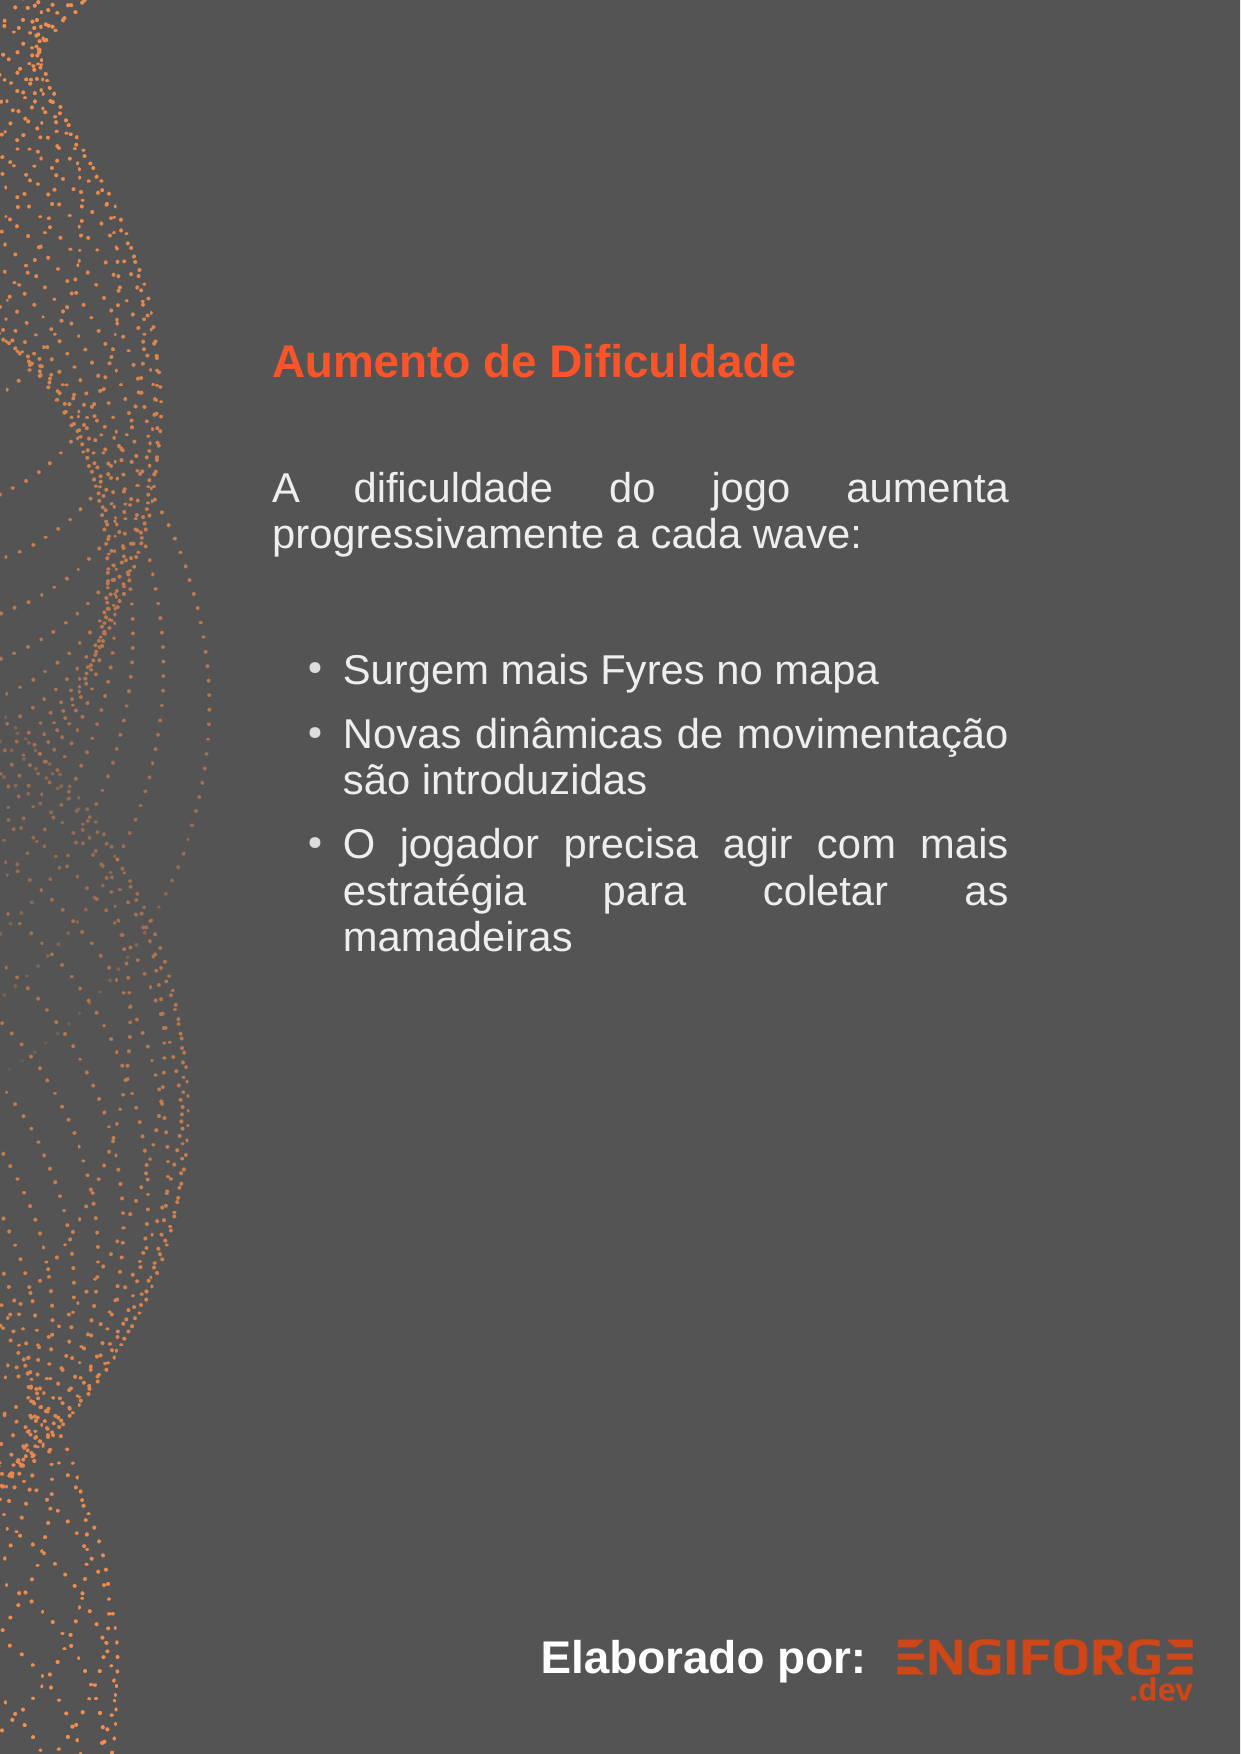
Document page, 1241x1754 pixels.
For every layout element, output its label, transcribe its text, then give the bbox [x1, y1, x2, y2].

text_box Elaborado por: [525, 1624, 941, 1742]
text_box Aumento de Dificuldade A dificuldade do jogo aumenta progressivamente a cada wave: Surgem mais Fyres no mapa Novas dinâmicas de movimentação são introduzidas O jogador precisa agir com mais estratégia para coletar as mamadeiras [257, 328, 1024, 1009]
picture [0, 0, 1241, 1754]
